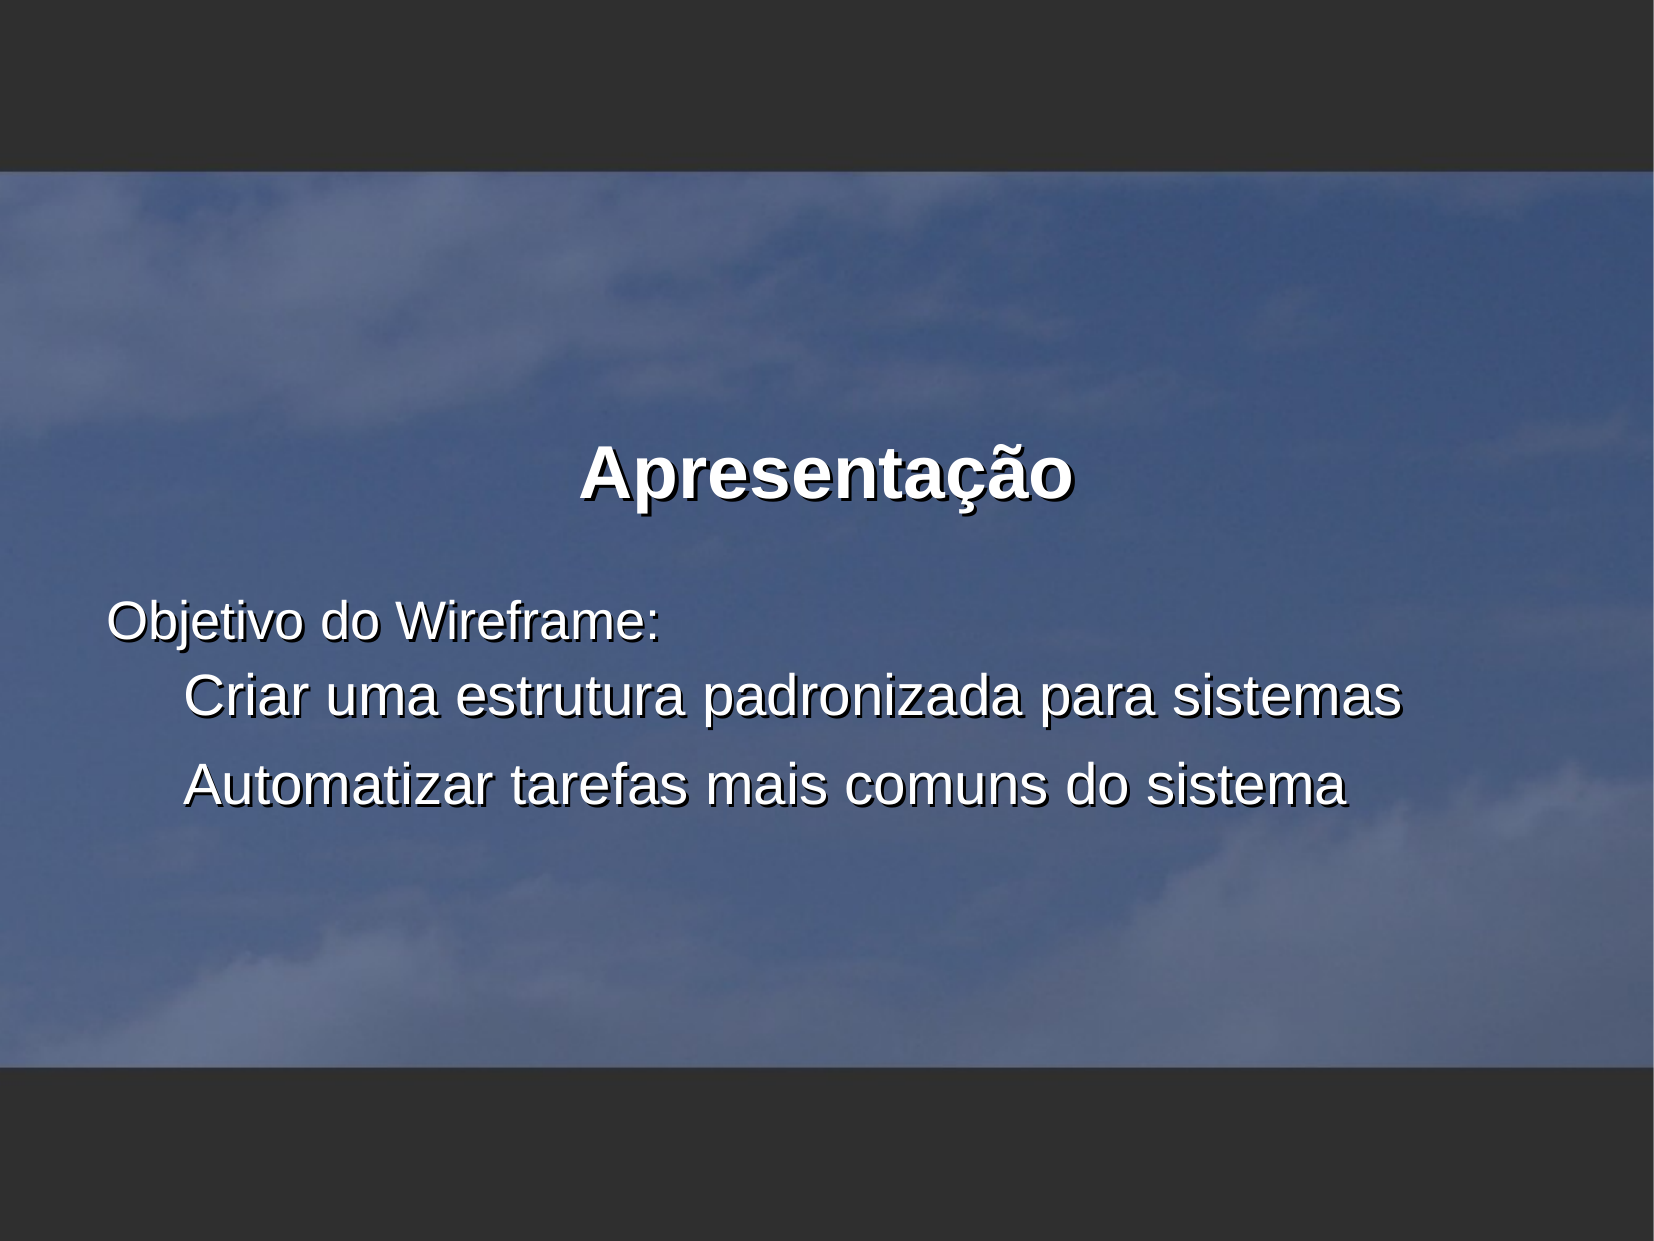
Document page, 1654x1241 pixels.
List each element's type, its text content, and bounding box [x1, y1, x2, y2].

picture [0, 0, 1654, 1241]
list Objetivo do Wireframe: Criar uma estrutura padronizada para sistemas Automatizar tarefas mais comuns do sistema [88, 590, 1565, 827]
title Apresentação [88, 383, 1565, 562]
